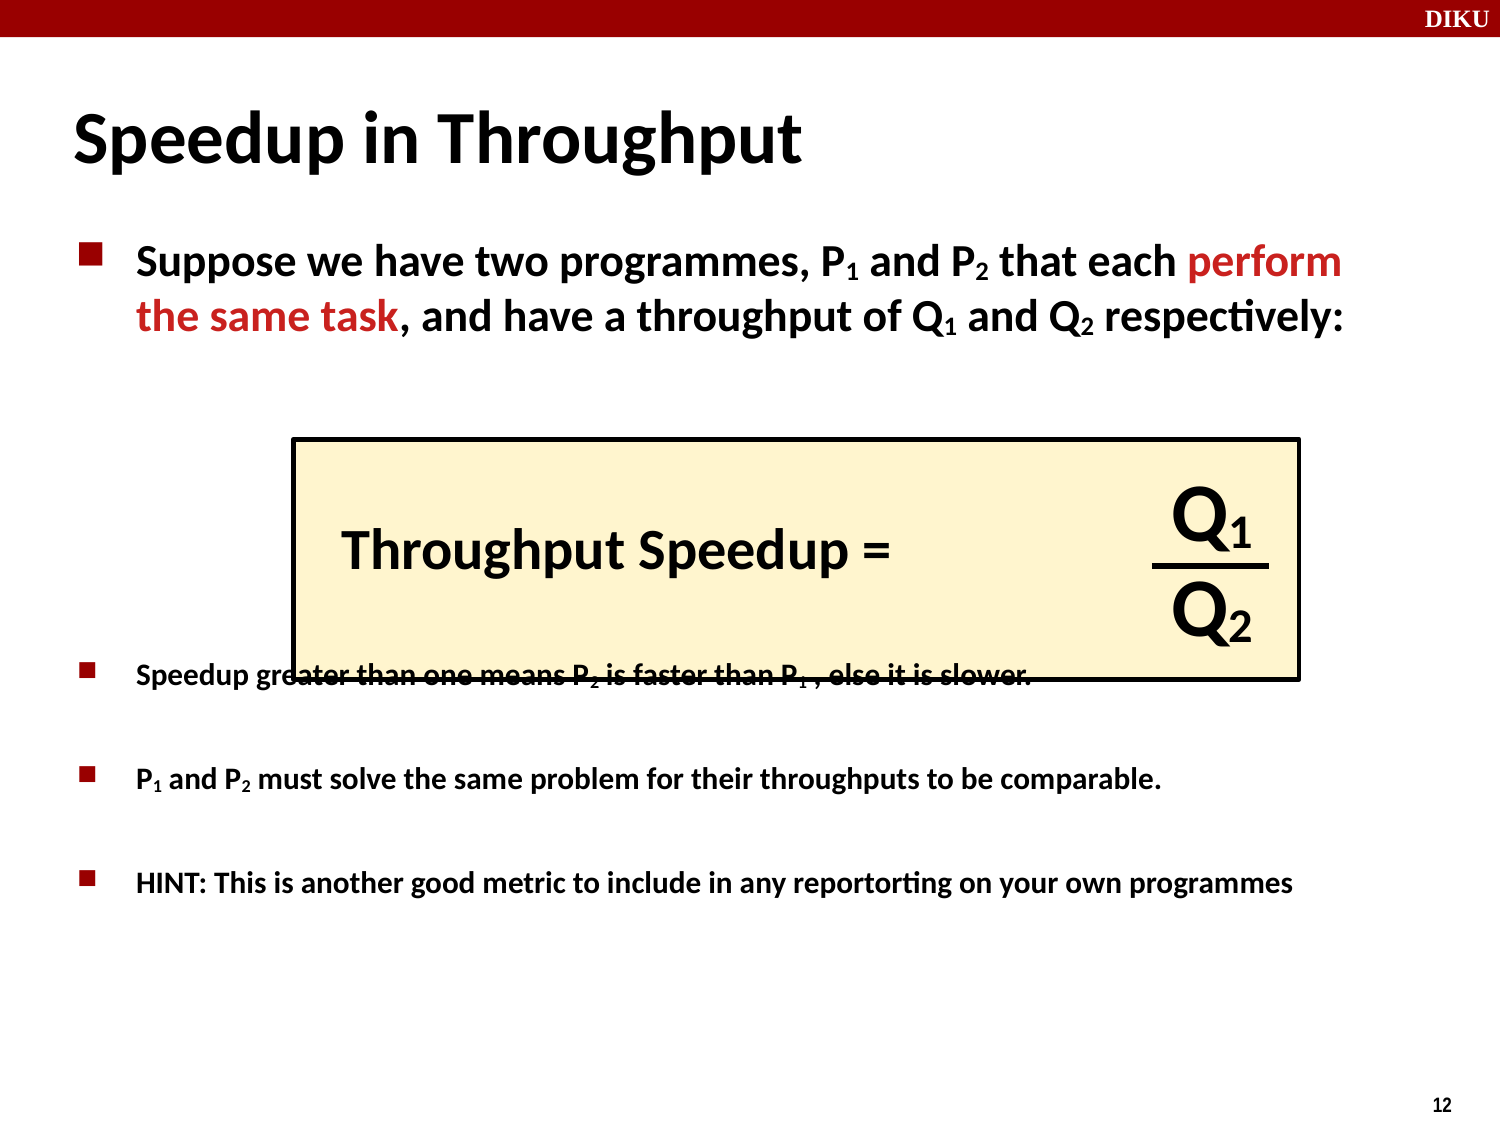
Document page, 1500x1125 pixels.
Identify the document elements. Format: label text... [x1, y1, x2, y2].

text_box Suppose we have two programmes, P1 and P2 that each perform the same task, and have a throughput of Q1 and Q2 respectively: Speedup greater than one means P2 is faster than P1 , else it is slower. P1 and P2 must solve the same problem for their throughputs to be comparable. HINT: This is another good metric to include in any reportorting on your own programmes [65, 223, 1361, 1039]
text_box Speedup in Throughput [58, 71, 1304, 197]
text_box Q2 [1100, 545, 1327, 666]
